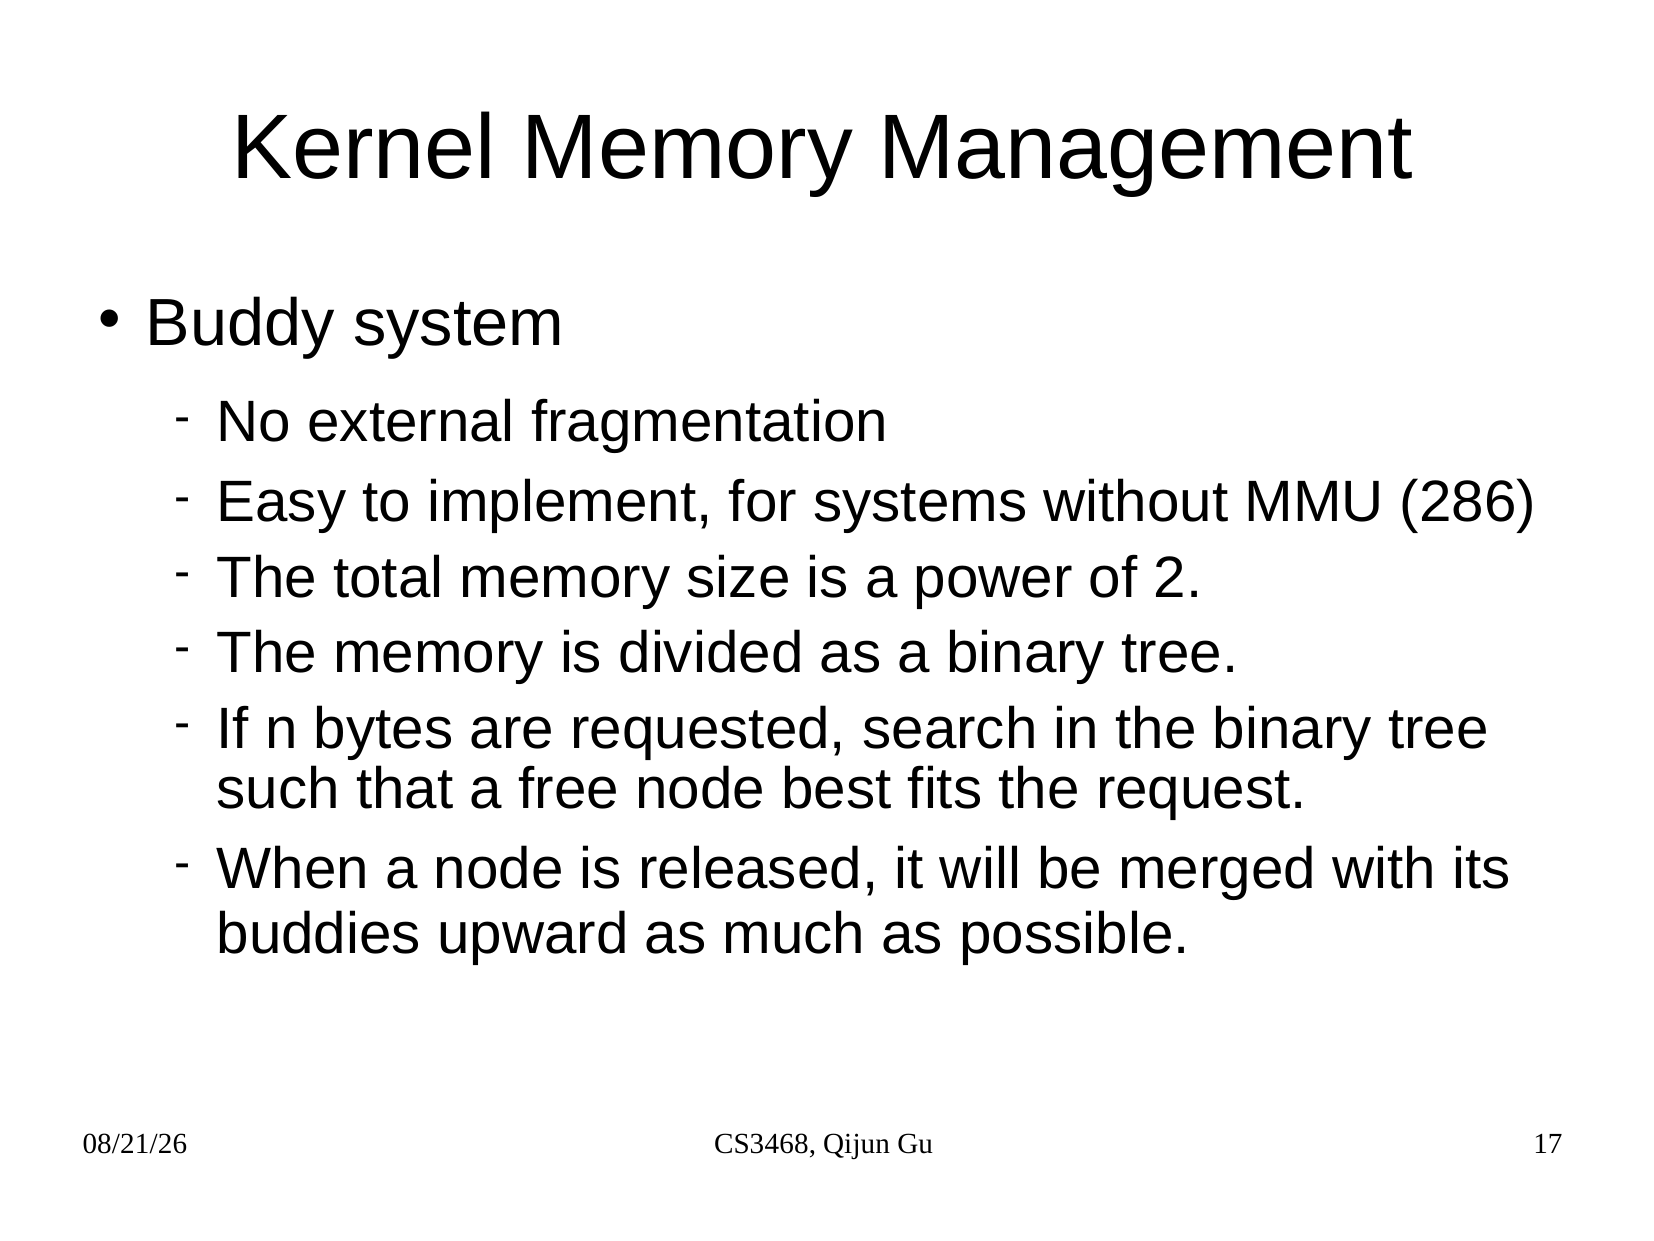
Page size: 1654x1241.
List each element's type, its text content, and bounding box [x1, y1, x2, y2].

list Buddy system No external fragmentation Easy to implement, for systems without MMU (286) The total memory size is a power of 2. The memory is divided as a binary tree. If n bytes are requested, search in the binary tree such that a free node best fits the request. When a node is released, it will be merged with its buddies upward as much as possible. [82, 290, 1564, 1088]
title Kernel Memory Management [82, 56, 1564, 243]
